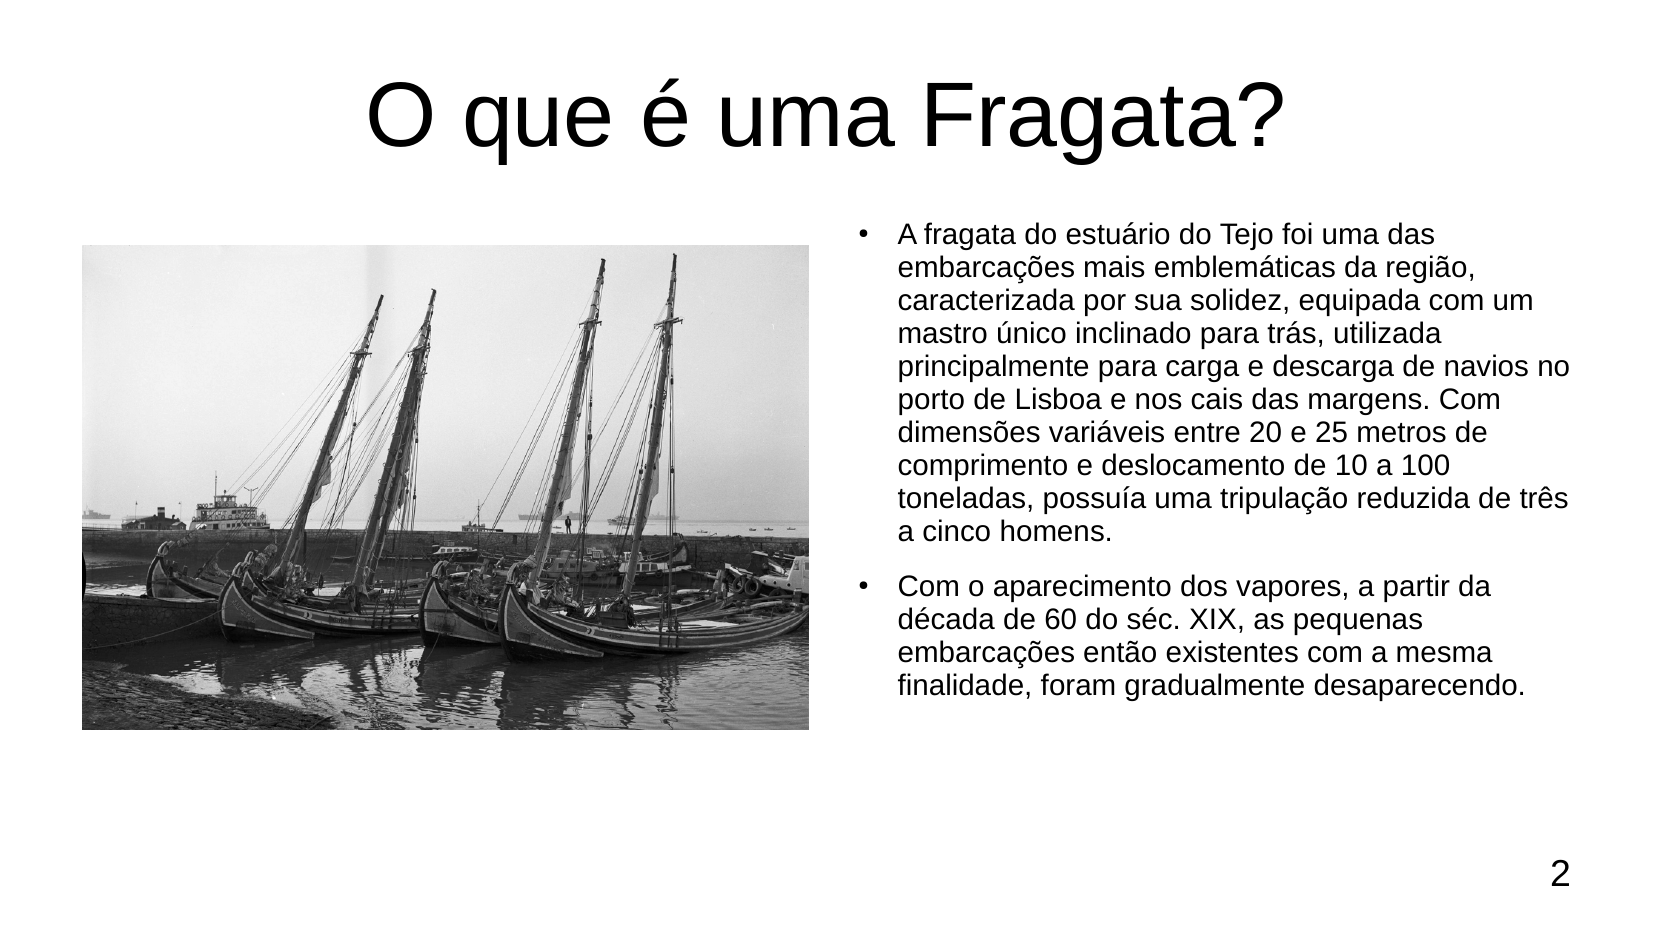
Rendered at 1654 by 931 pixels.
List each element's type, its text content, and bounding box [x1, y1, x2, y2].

list A fragata do estuário do Tejo foi uma das embarcações mais emblemáticas da região, caracterizada por sua solidez, equipada com um mastro único inclinado para trás, utilizada principalmente para carga e descarga de navios no porto de Lisboa e nos cais das margens. Com dimensões variáveis entre 20 e 25 metros de comprimento e deslocamento de 10 a 100 toneladas, possuía uma tripulação reduzida de três a cinco homens. Com o aparecimento dos vapores, a partir da década de 60 do séc. XIX, as pequenas embarcações então existentes com a mesma finalidade, foram gradualmente desaparecendo. [845, 217, 1572, 709]
text_box 2 [1535, 845, 1654, 916]
title O que é uma Fragata? [82, 37, 1571, 193]
picture [82, 245, 809, 730]
